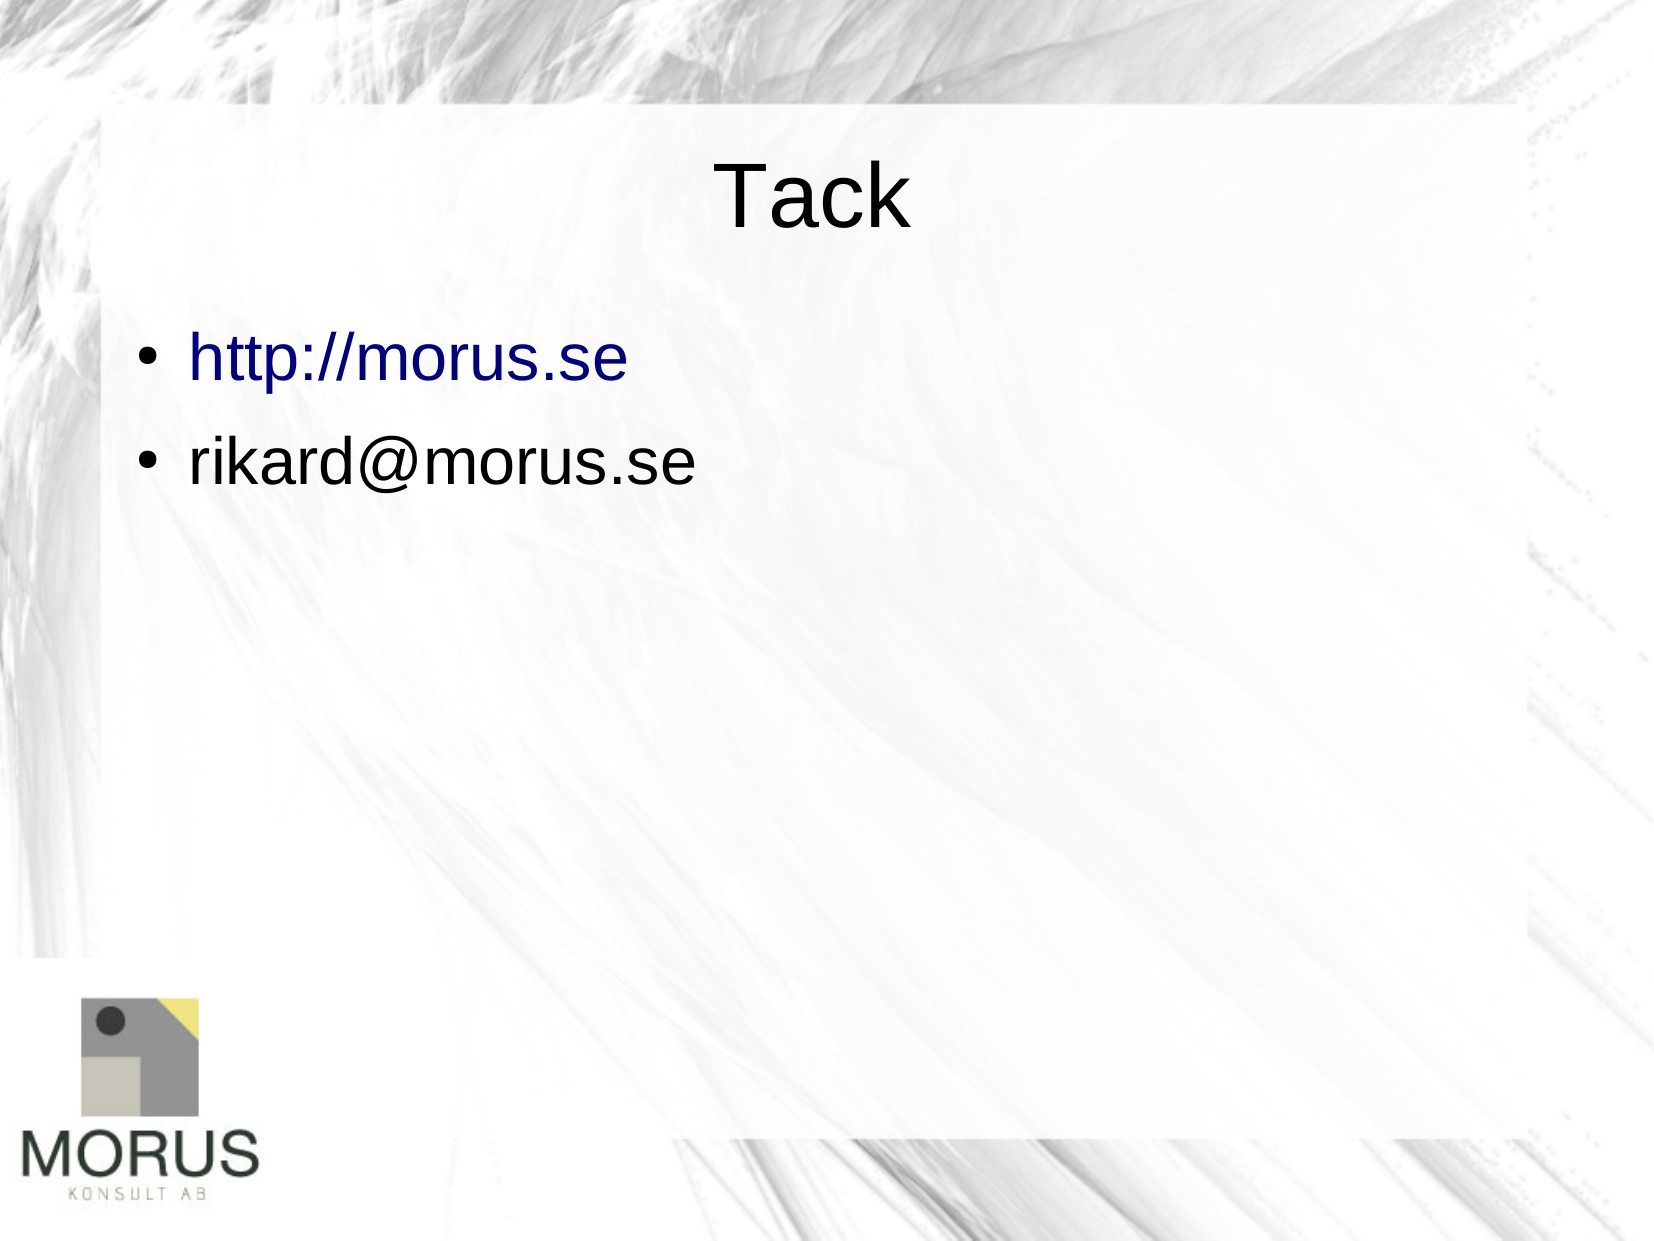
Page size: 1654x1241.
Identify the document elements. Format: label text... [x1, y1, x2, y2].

picture [0, 0, 1654, 1241]
title Tack [118, 112, 1506, 281]
list http://morus.se rikard@morus.se [118, 319, 1571, 1040]
